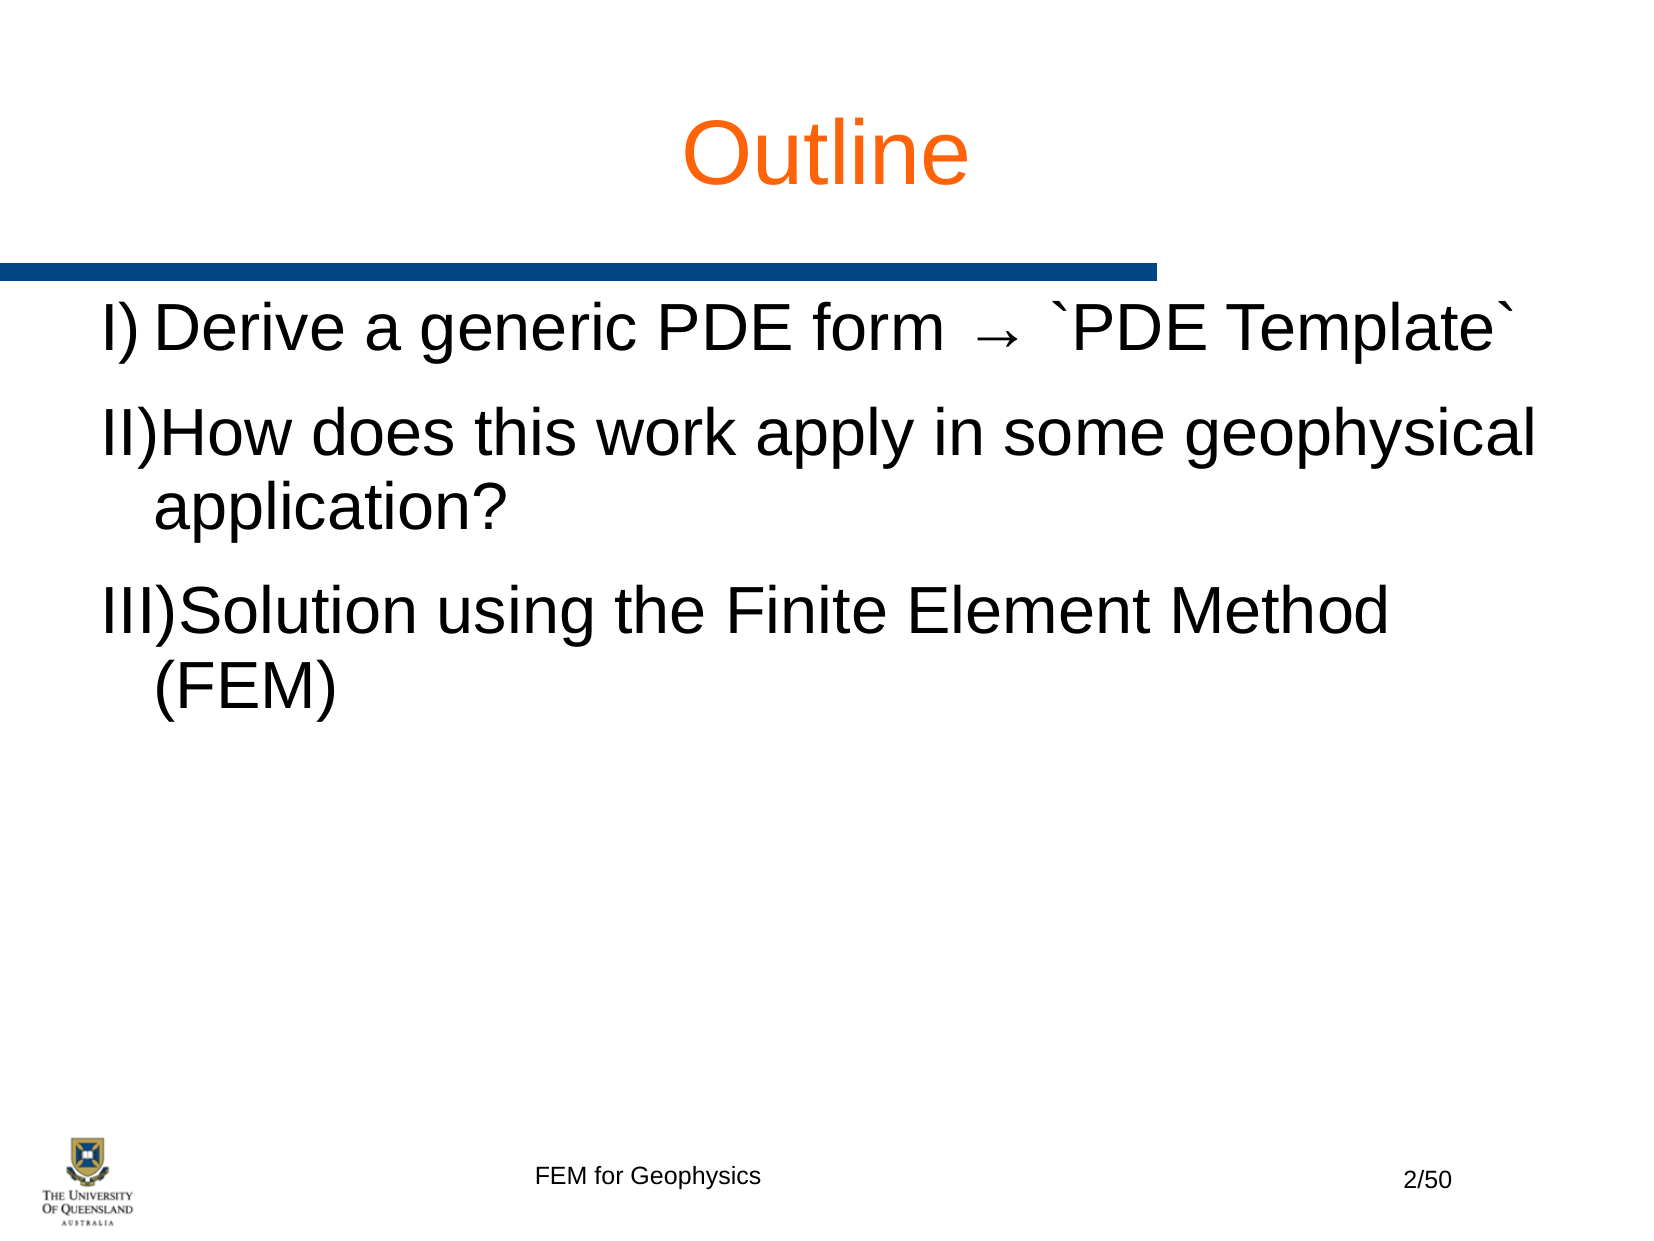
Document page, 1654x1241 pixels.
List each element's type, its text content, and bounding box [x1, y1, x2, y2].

list Derive a generic PDE form → `PDE Template` How does this work apply in some geophysical application? Solution using the Finite Element Method (FEM) [82, 290, 1571, 1010]
title Outline [82, 49, 1571, 257]
picture [35, 1133, 142, 1235]
